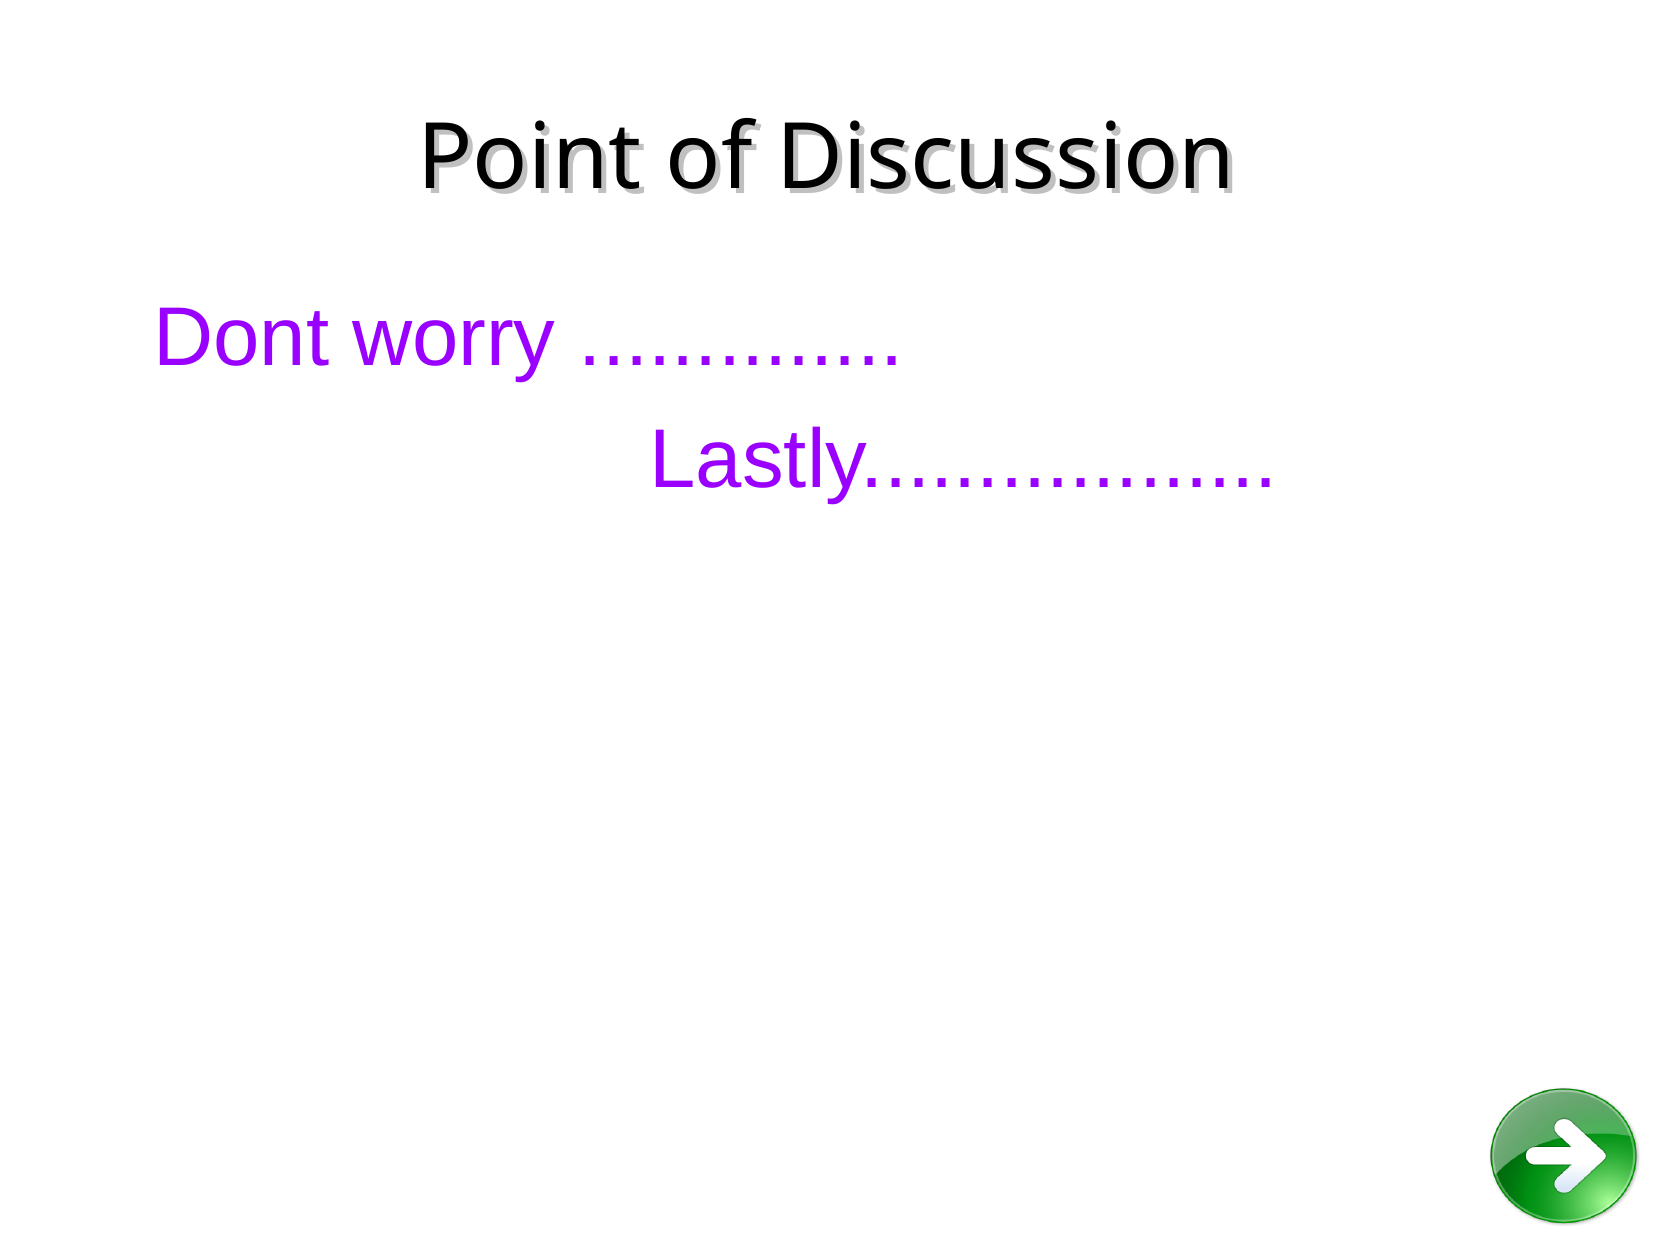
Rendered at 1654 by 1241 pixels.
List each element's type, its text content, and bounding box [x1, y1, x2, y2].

title Point of Discussion [82, 49, 1571, 257]
picture [1488, 1086, 1641, 1227]
list Dont worry .............. Lastly.................. [82, 290, 1571, 1010]
